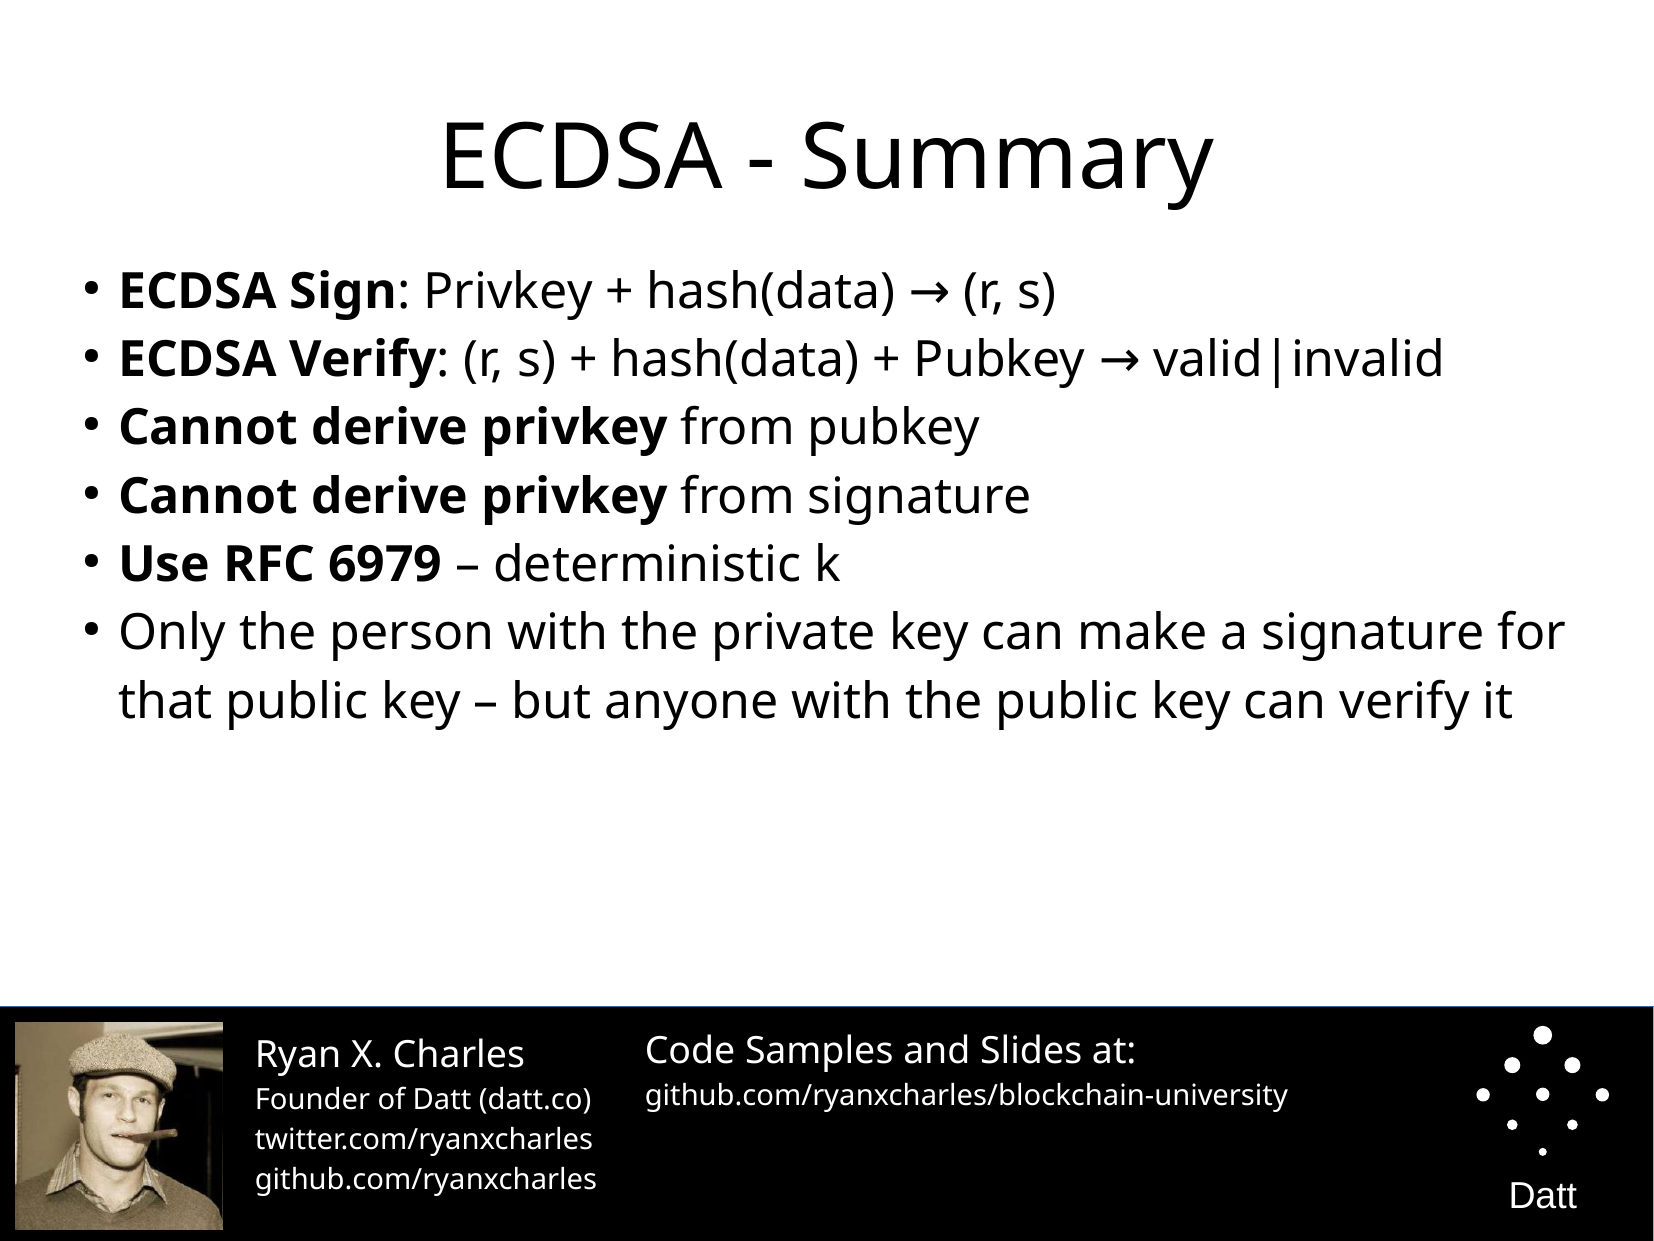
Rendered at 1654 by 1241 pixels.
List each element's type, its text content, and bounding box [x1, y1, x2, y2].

text_box Ryan X. Charles Founder of Datt (datt.co) twitter.com/ryanxcharles github.com/ryanxcharles [240, 1020, 976, 1241]
text_box [0, 1006, 1654, 1241]
picture [15, 1022, 223, 1231]
subtitle ECDSA Sign: Privkey + hash(data) → (r, s) ECDSA Verify: (r, s) + hash(data) + Pubkey → valid|invalid Cannot derive privkey from pubkey Cannot derive privkey from signature Use RFC 6979 – deterministic k Only the person with the private key can make a signature for that public key – but anyone with the public key can verify it [82, 257, 1571, 1010]
title ECDSA - Summary [82, 49, 1571, 257]
text_box Code Samples and Slides at: github.com/ryanxcharles/blockchain-university [630, 1015, 1403, 1156]
text_box Datt [1452, 1167, 1633, 1241]
picture [1475, 1023, 1611, 1159]
